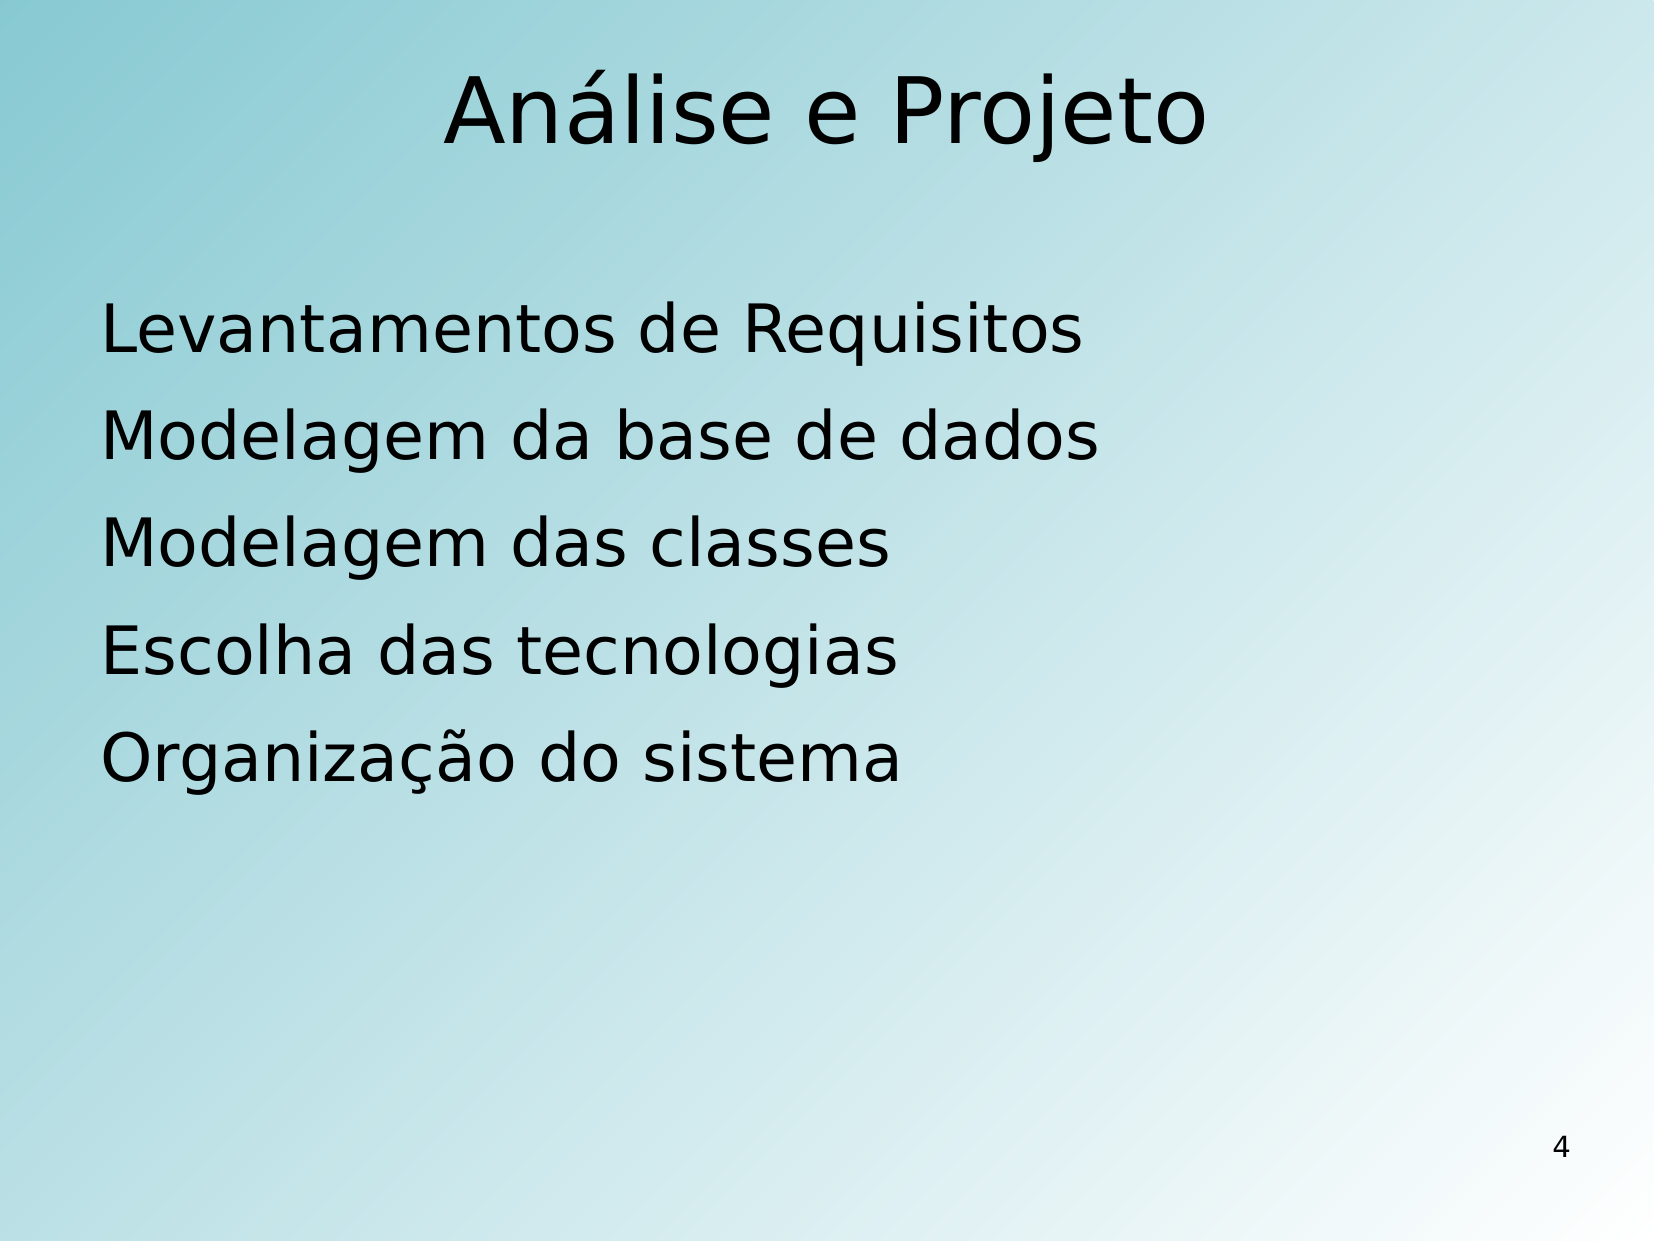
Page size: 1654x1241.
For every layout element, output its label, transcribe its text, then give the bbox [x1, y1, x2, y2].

title Análise e Projeto [82, 15, 1571, 208]
list Levantamentos de Requisitos Modelagem da base de dados Modelagem das classes Escolha das tecnologias Organização do sistema [82, 290, 1571, 1094]
